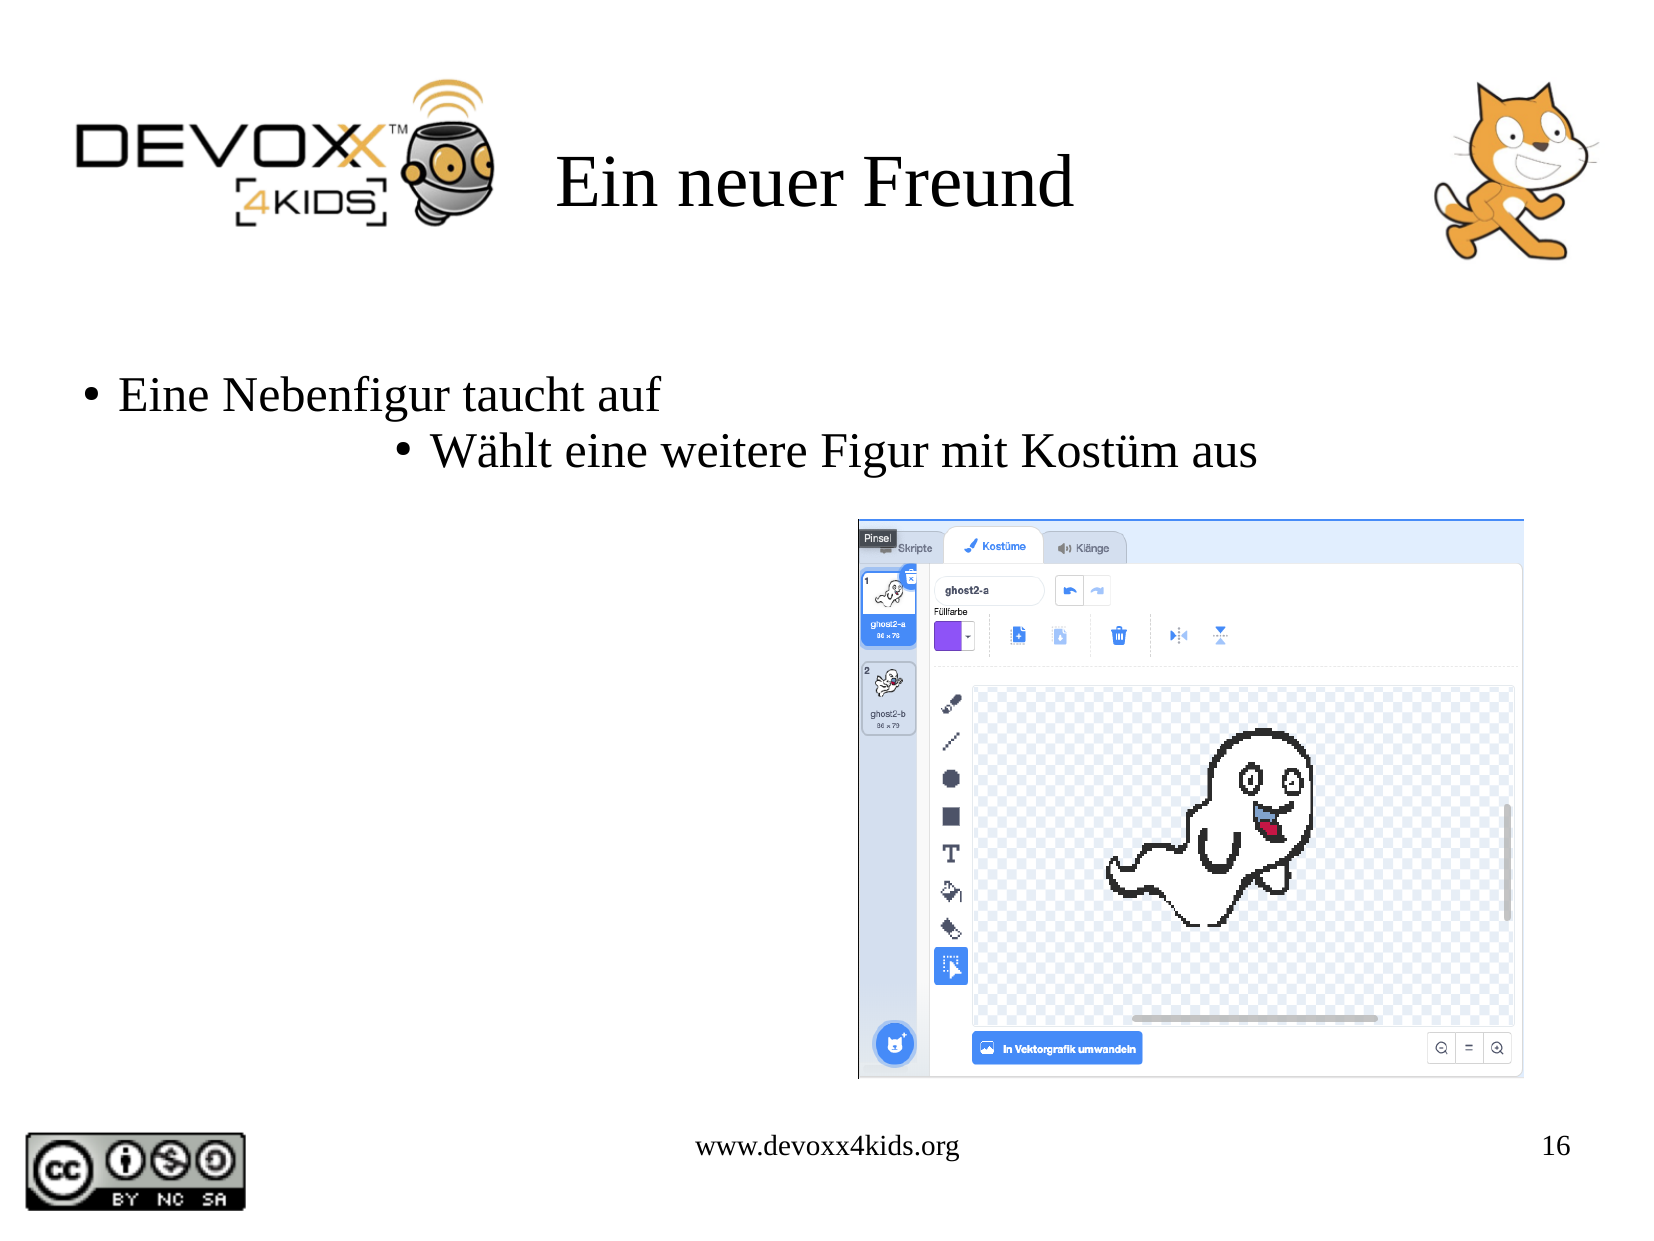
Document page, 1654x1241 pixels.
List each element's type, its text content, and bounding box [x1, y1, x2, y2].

picture [35, 58, 511, 255]
title Ein neuer Freund [555, 78, 1347, 284]
picture [858, 519, 1524, 1079]
picture [14, 1121, 249, 1212]
picture [1431, 54, 1607, 272]
subtitle Eine Nebenfigur taucht auf Wählt eine weitere Figur mit Kostüm aus [82, 290, 1571, 556]
